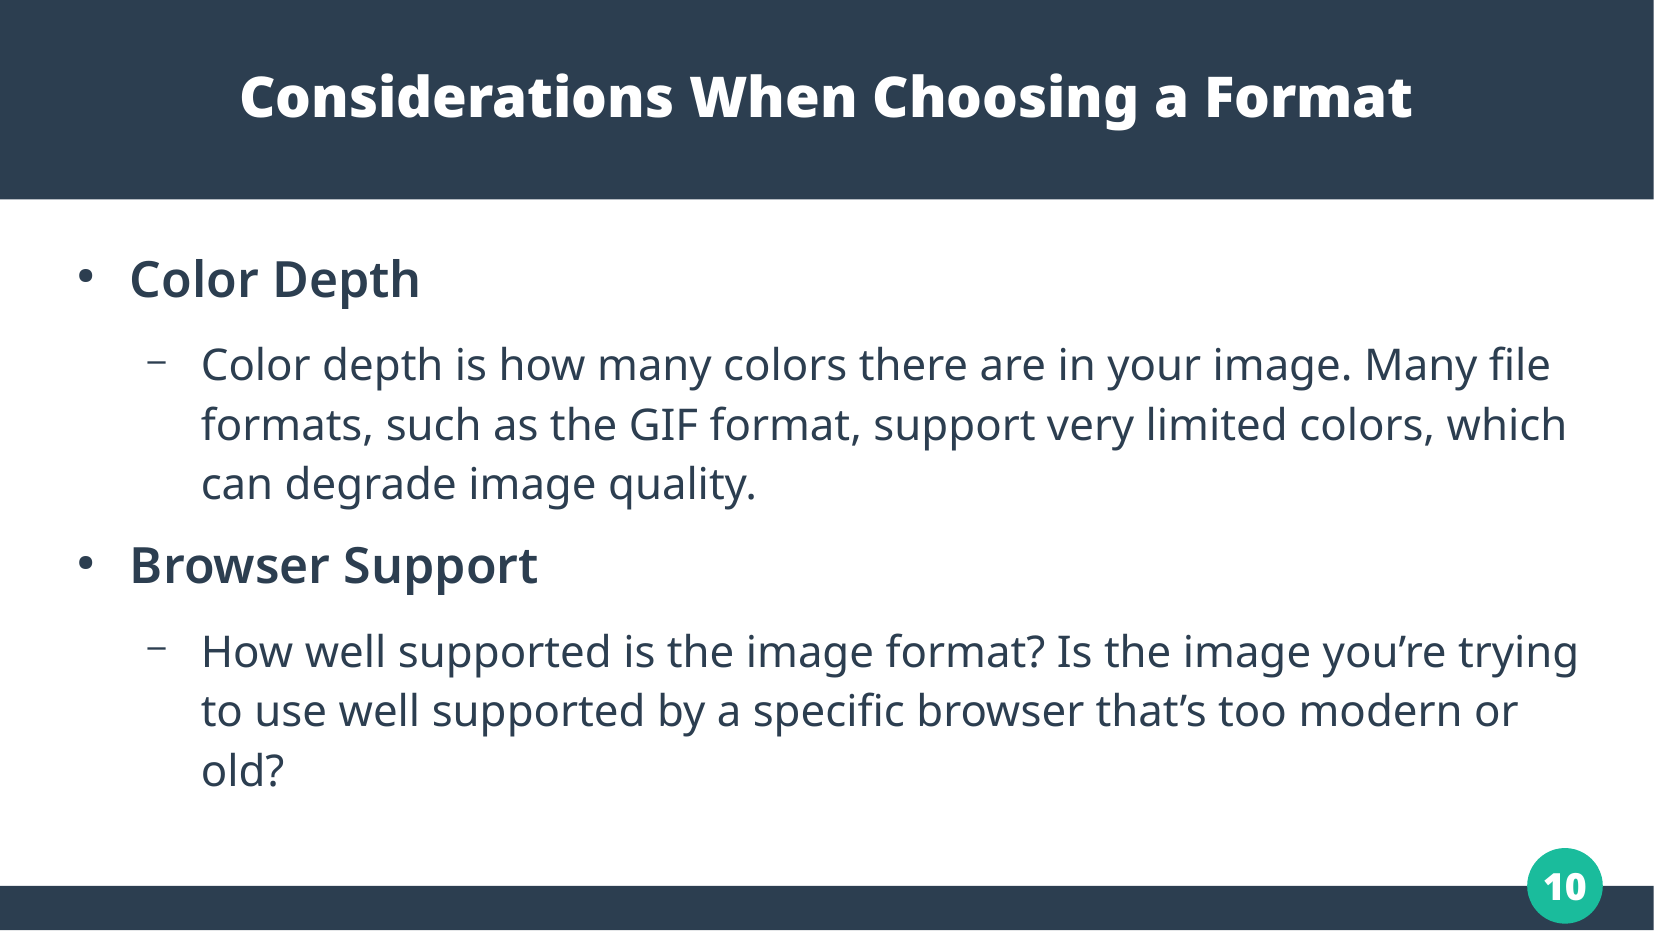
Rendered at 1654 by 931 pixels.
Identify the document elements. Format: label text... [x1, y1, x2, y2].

list Color Depth Color depth is how many colors there are in your image. Many file formats, such as the GIF format, support very limited colors, which can degrade image quality. Browser Support How well supported is the image format? Is the image you’re trying to use well supported by a specific browser that’s too modern or old? [59, 243, 1595, 864]
title Considerations When Choosing a Format [59, 37, 1595, 155]
